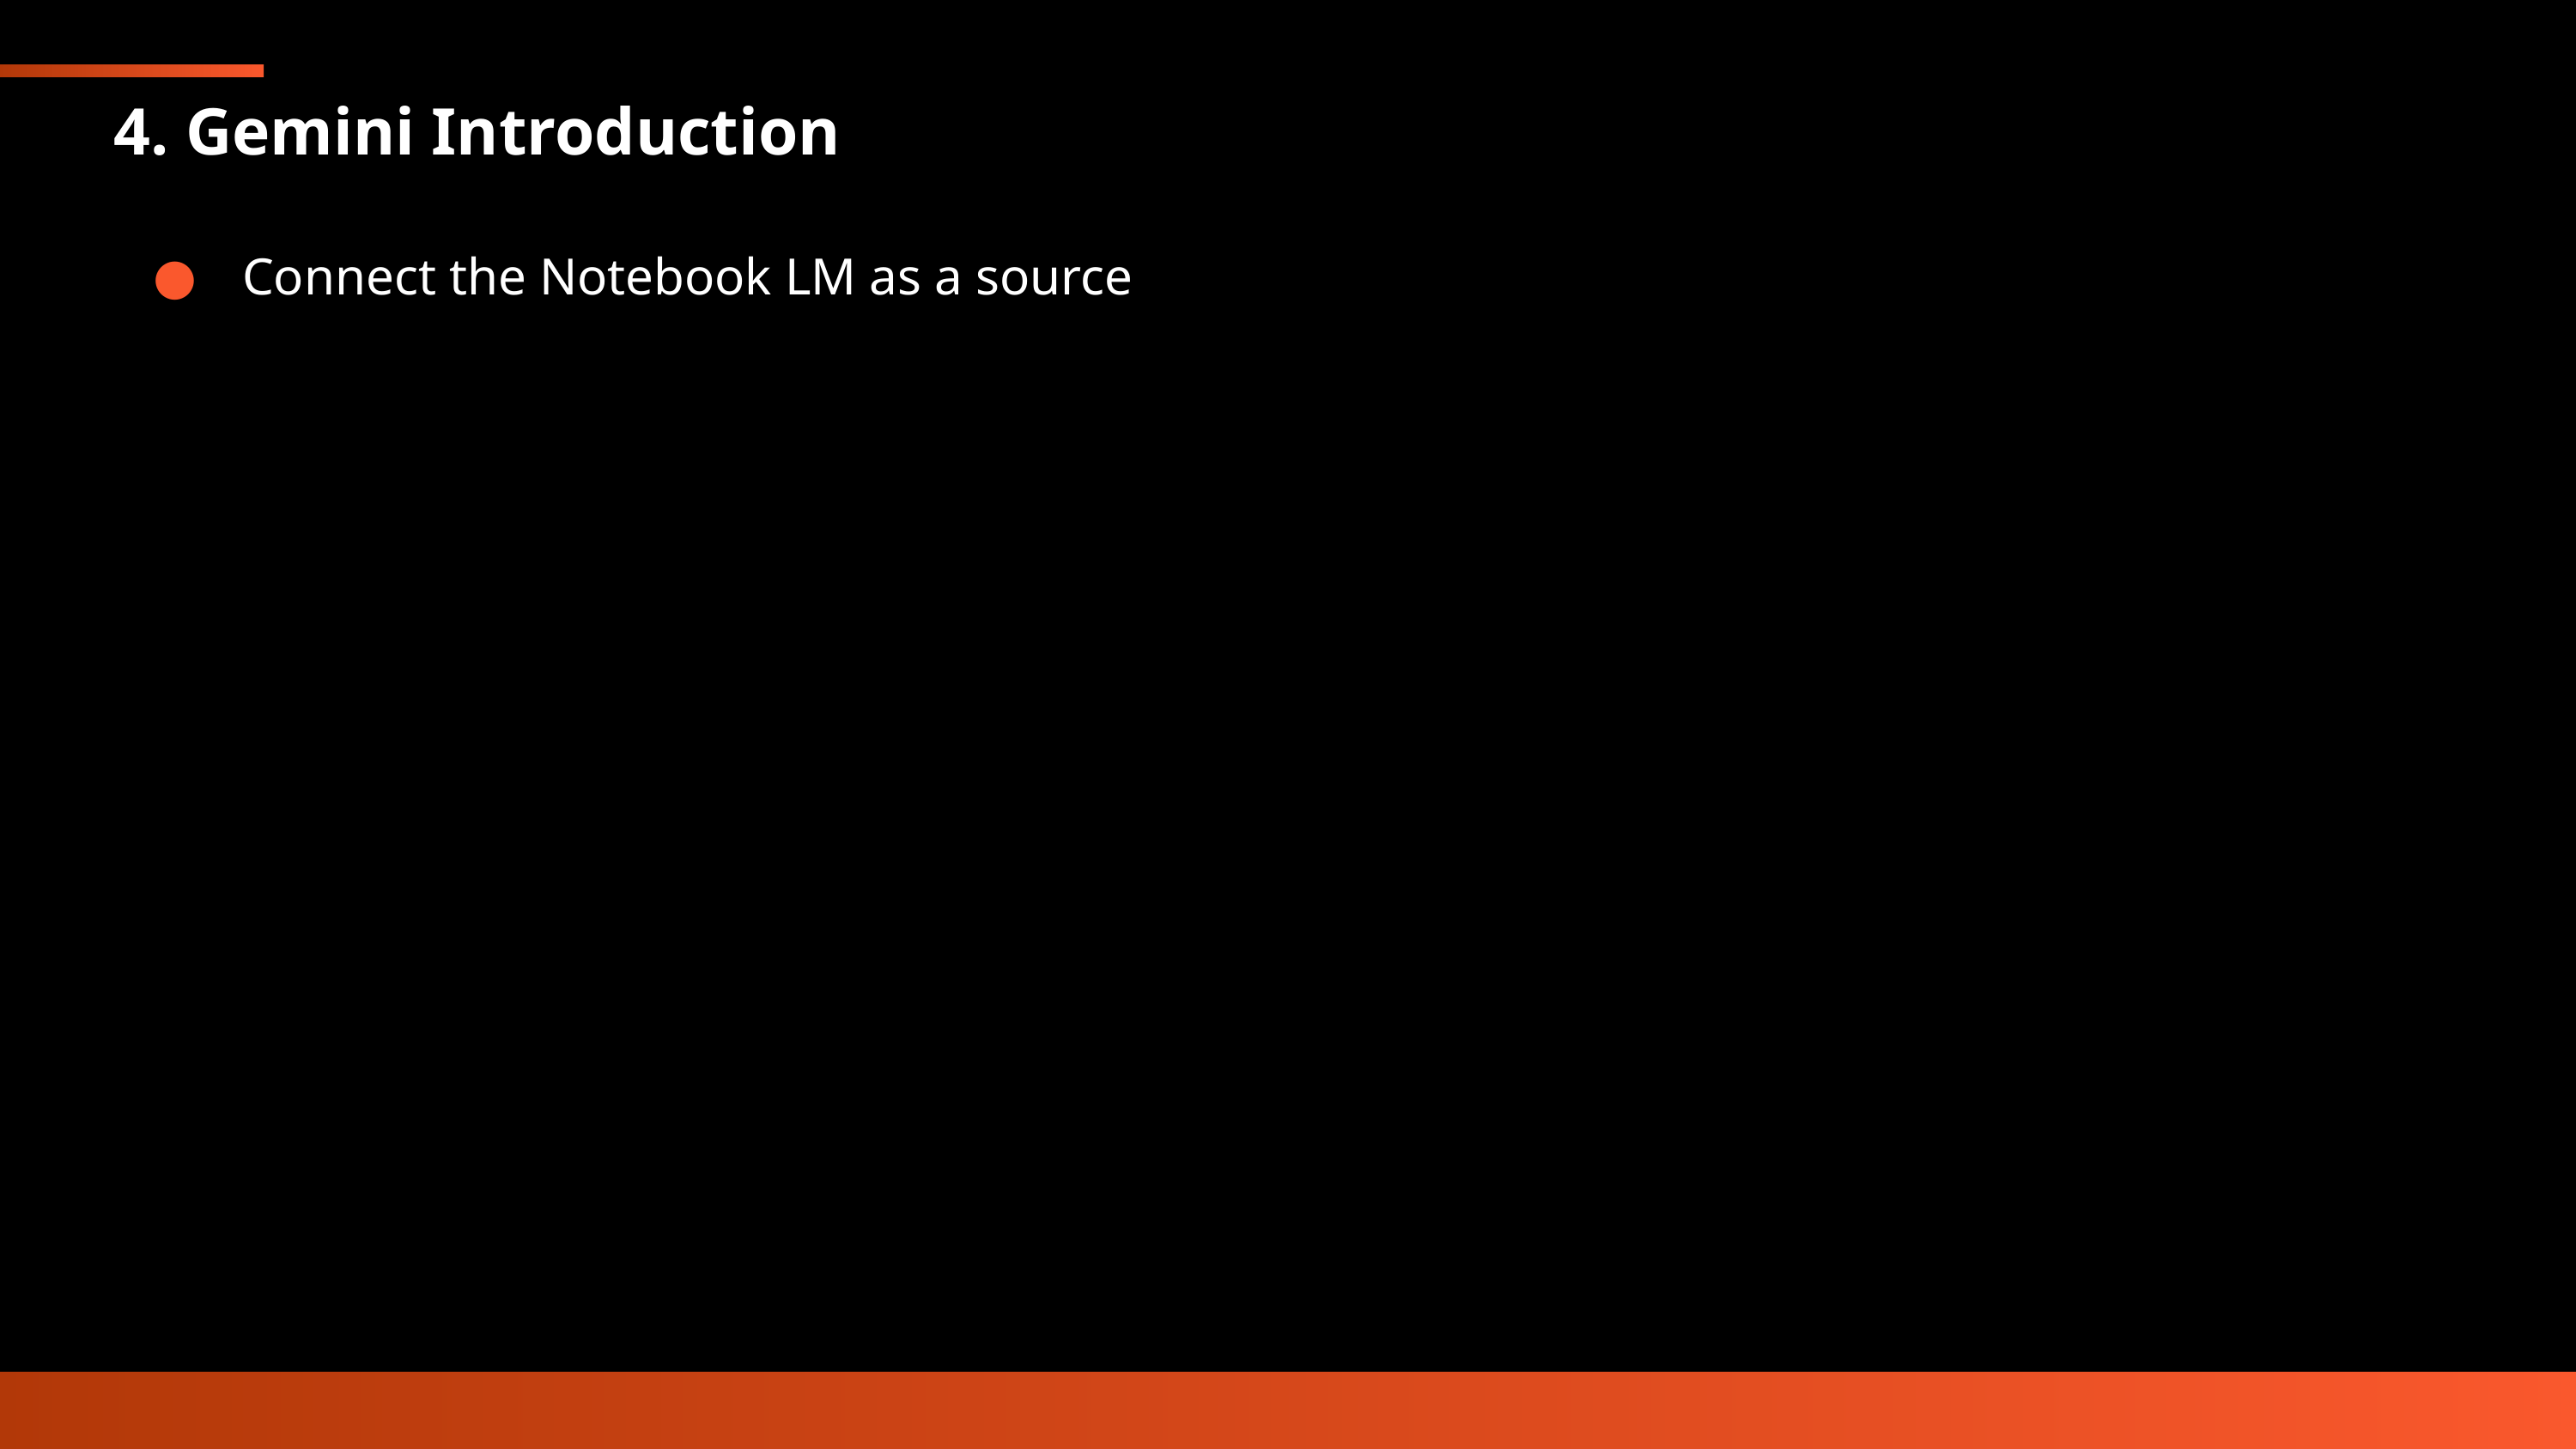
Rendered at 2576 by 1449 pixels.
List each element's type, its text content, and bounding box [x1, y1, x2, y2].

text_box Google drive [2516, 1372, 2524, 1448]
title 4. Gemini Introduction [88, 64, 2488, 227]
list Connect the Notebook LM as a source [88, 227, 2488, 1181]
